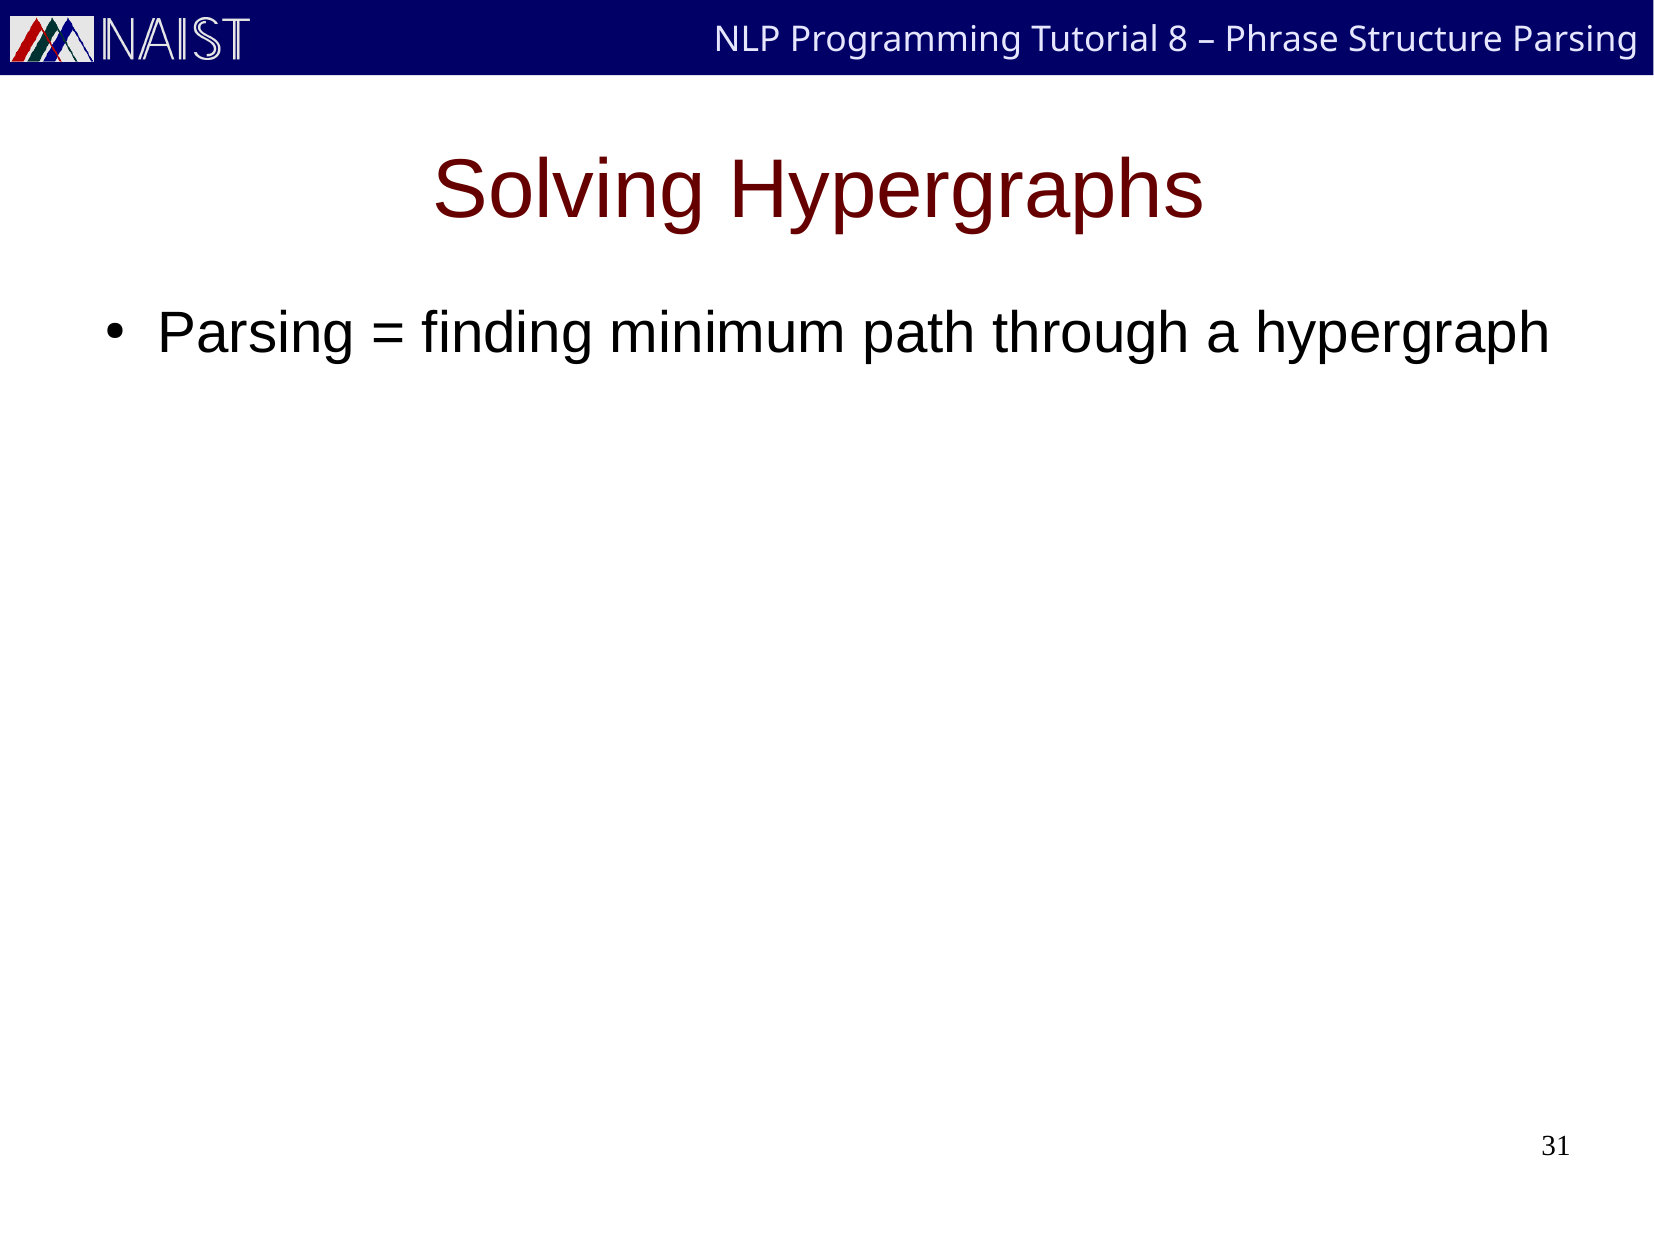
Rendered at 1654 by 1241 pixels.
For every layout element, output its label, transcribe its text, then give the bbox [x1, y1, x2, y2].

list Parsing = finding minimum path through a hypergraph [86, 300, 1576, 1119]
title Solving Hypergraphs [75, 92, 1564, 285]
picture [10, 16, 94, 62]
picture [102, 17, 251, 60]
